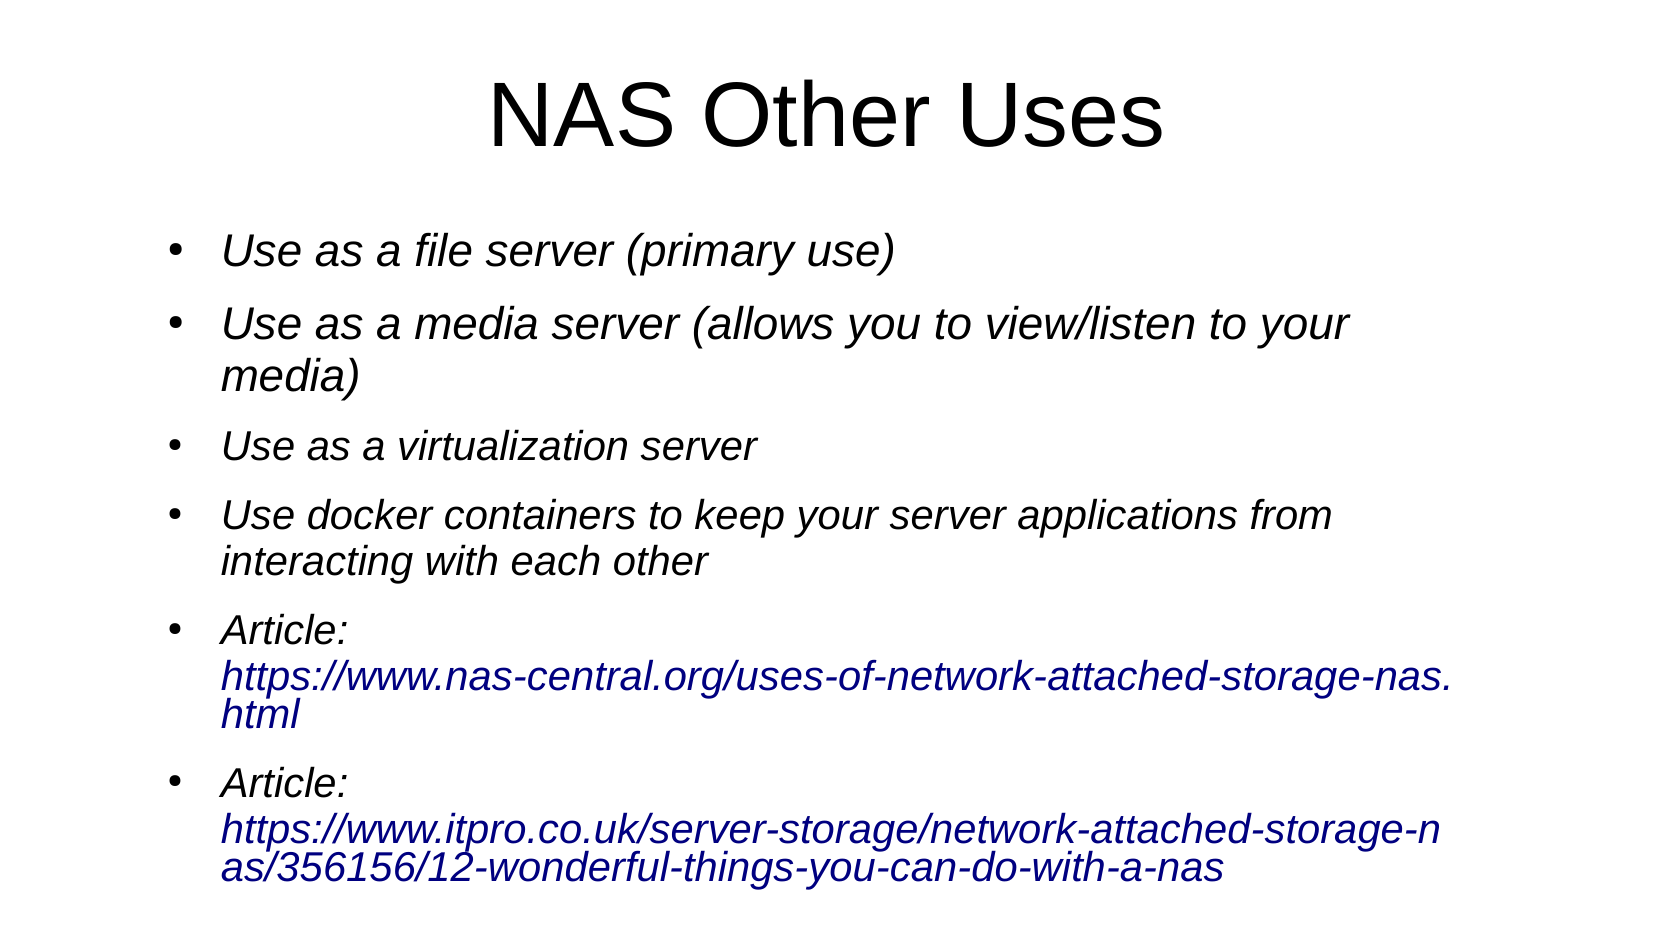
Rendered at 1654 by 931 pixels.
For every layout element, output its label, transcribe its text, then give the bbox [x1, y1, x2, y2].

title NAS Other Uses [82, 37, 1571, 193]
list Use as a file server (primary use) Use as a media server (allows you to view/listen to your media) Use as a virtualization server Use docker containers to keep your server applications from interacting with each other Article: https://www.nas-central.org/uses-of-network-attached-storage-nas.html Article: https://www.itpro.co.uk/server-storage/network-attached-storage-nas/356156/12-wonderful-things-you-can-do-with-a-nas [150, 225, 1455, 901]
